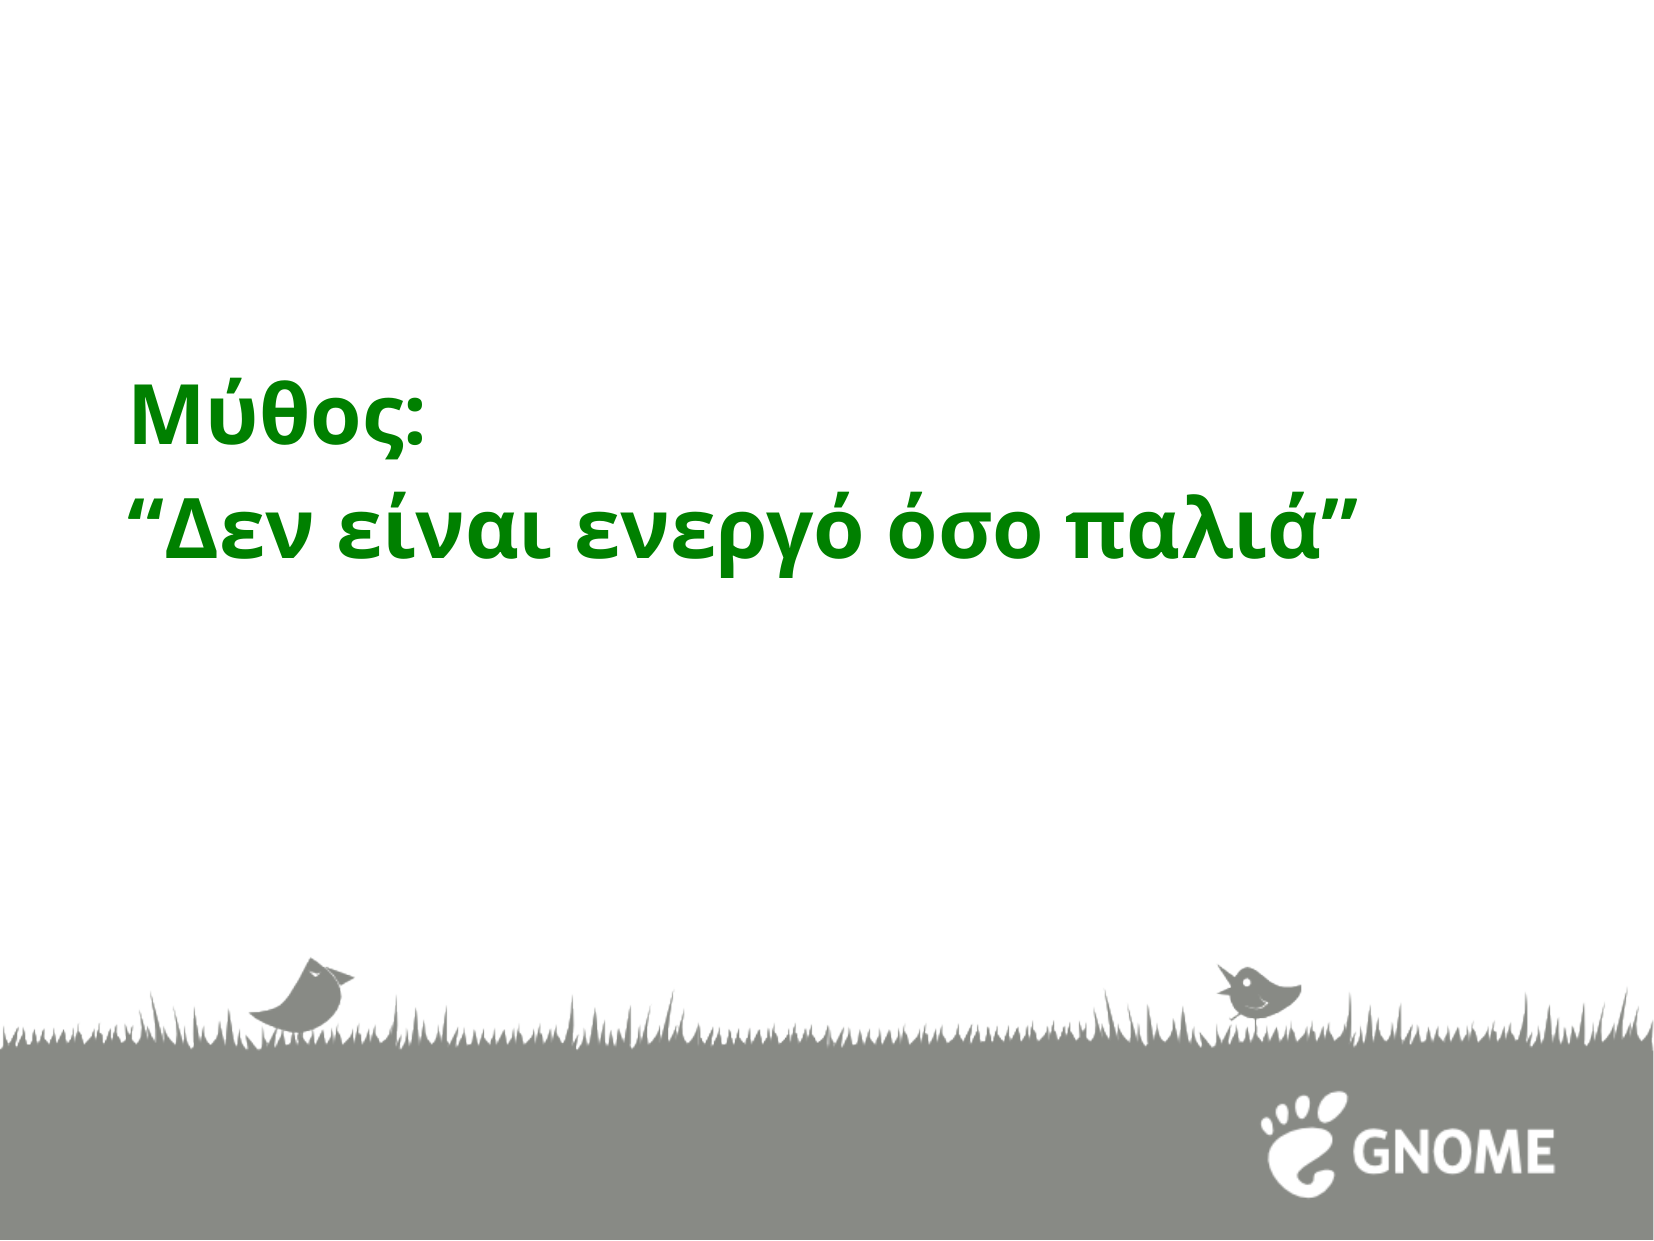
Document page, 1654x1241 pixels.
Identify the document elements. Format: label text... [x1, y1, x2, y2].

text_box Μύθος: “Δεν είναι ενεργό όσο παλιά” [112, 348, 1538, 587]
picture [0, 0, 1654, 1241]
